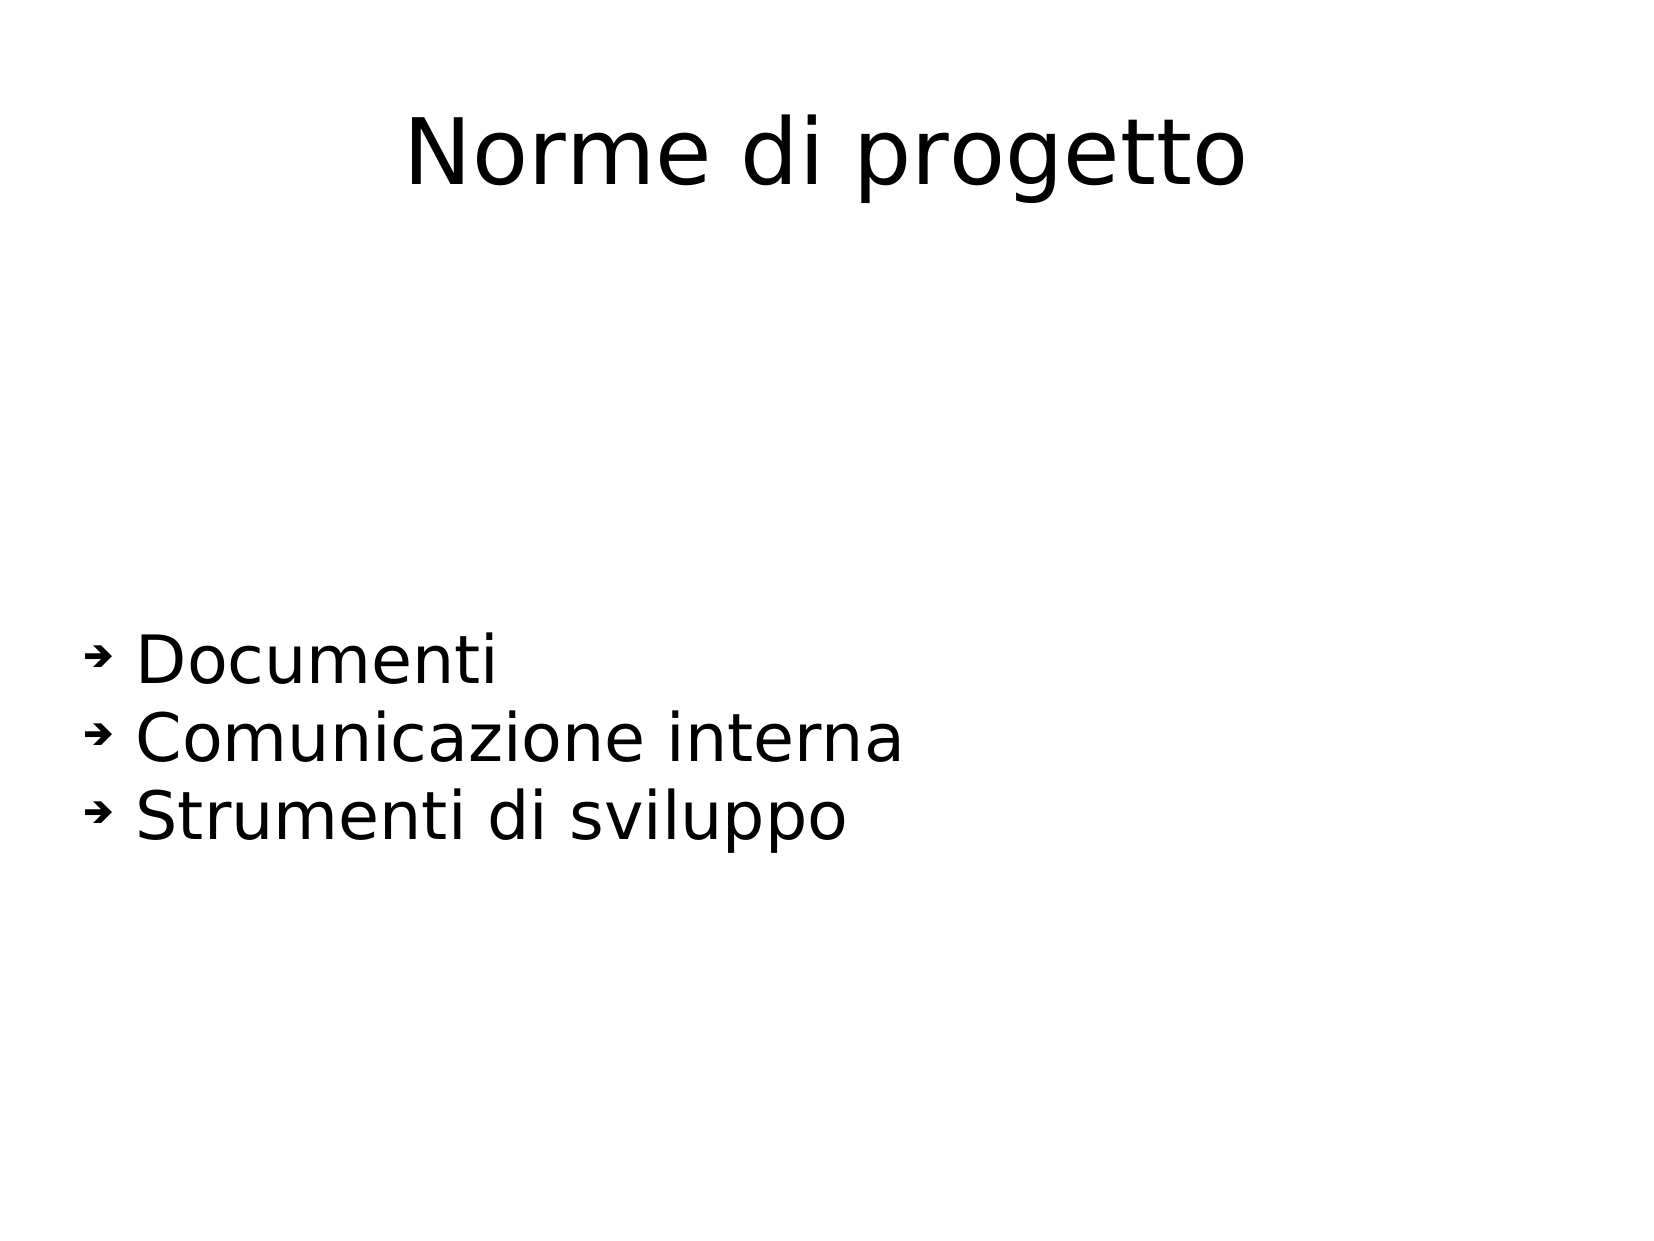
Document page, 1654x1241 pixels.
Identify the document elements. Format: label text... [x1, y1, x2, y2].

title Norme di progetto [82, 49, 1571, 257]
subtitle Documenti Comunicazione interna Strumenti di sviluppo [82, 290, 1571, 1109]
